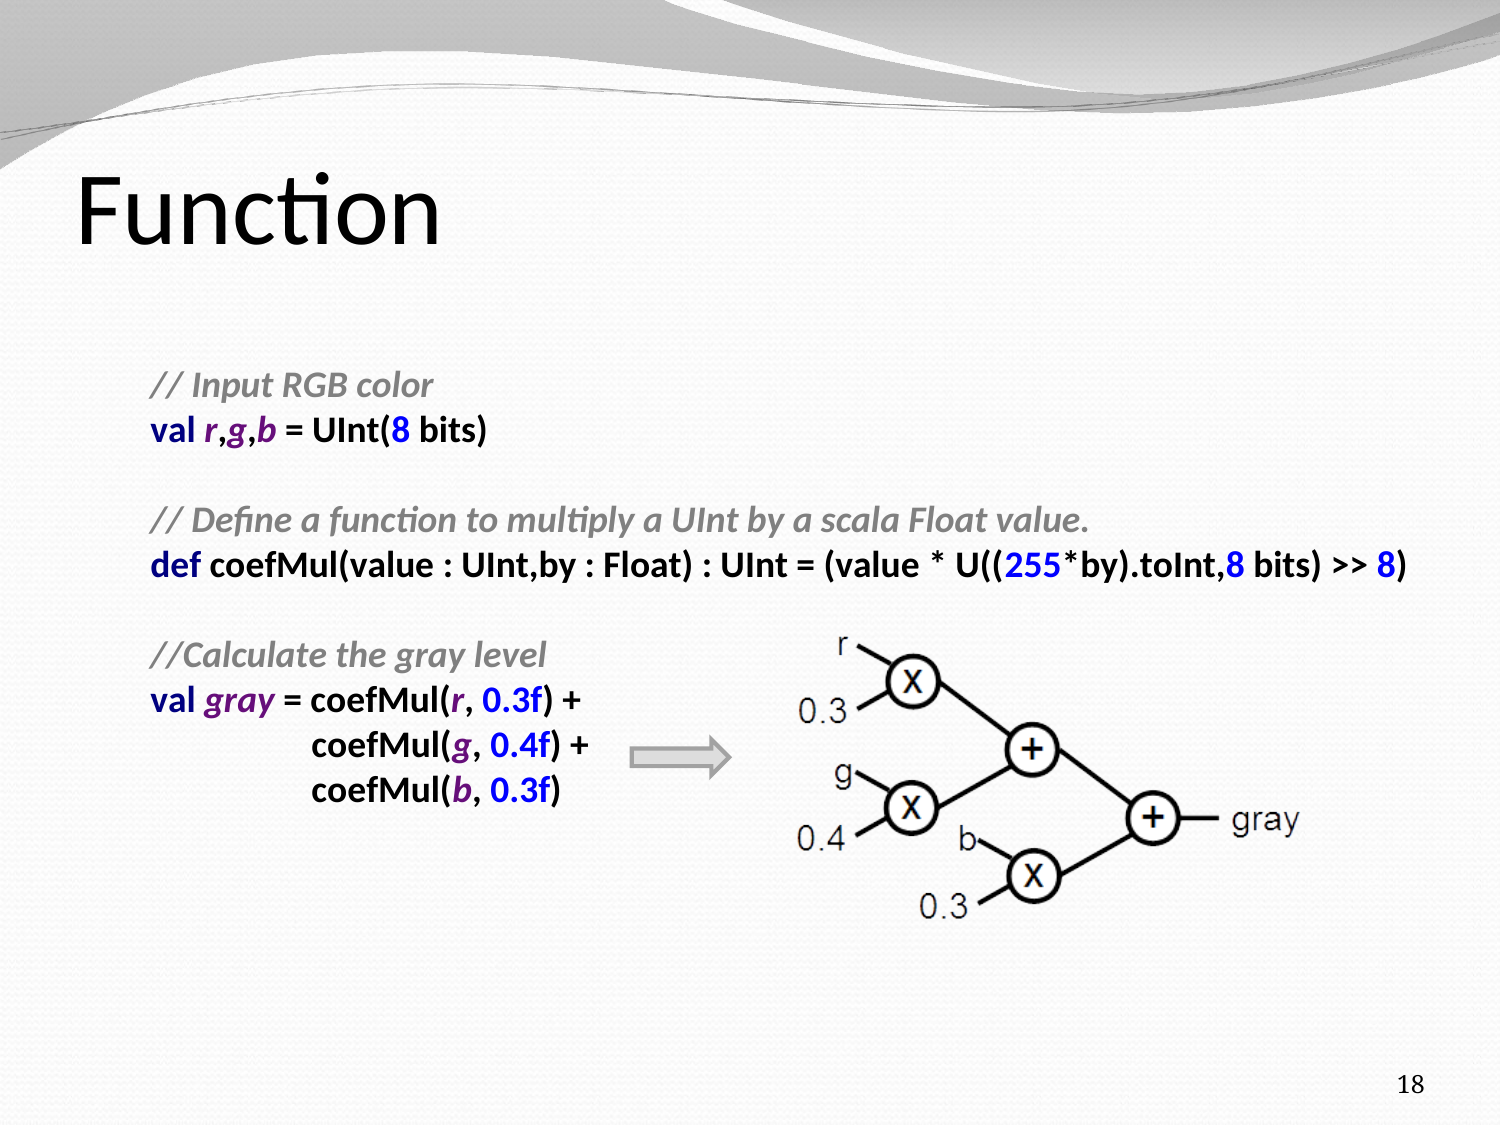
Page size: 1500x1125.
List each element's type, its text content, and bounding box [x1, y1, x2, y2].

picture [0, 0, 1500, 1125]
text_box // Input RGB color val r,g,b = UInt(8 bits) // Define a function to multiply a UInt by a scala Float value. def coefMul(value : UInt,by : Float) : UInt = (value * U((255*by).toInt,8 bits) >> 8) //Calculate the gray level val gray = coefMul(r, 0.3f) + coefMul(g, 0.4f) + coefMul(b, 0.3f) [135, 351, 1423, 818]
text_box <numéro> [1299, 1042, 1426, 1103]
text_box [631, 739, 730, 775]
title Function [75, 78, 1426, 266]
